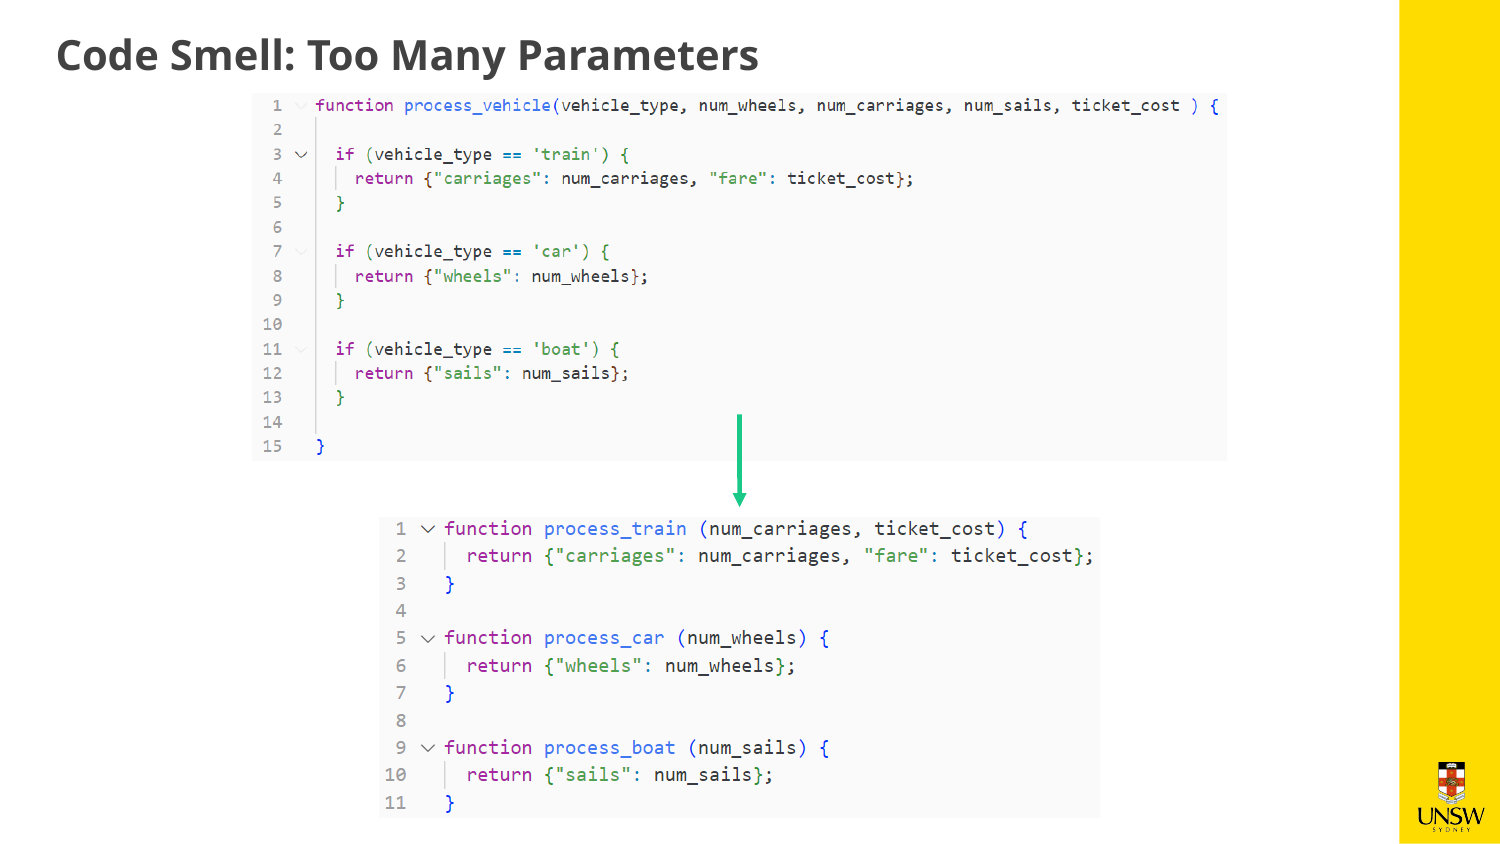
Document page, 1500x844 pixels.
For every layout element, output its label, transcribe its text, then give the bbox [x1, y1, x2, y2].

text_box Code Smell: Too Many Parameters [40, 13, 1439, 94]
picture [379, 517, 1100, 818]
picture [1418, 762, 1485, 832]
picture [252, 93, 1227, 461]
